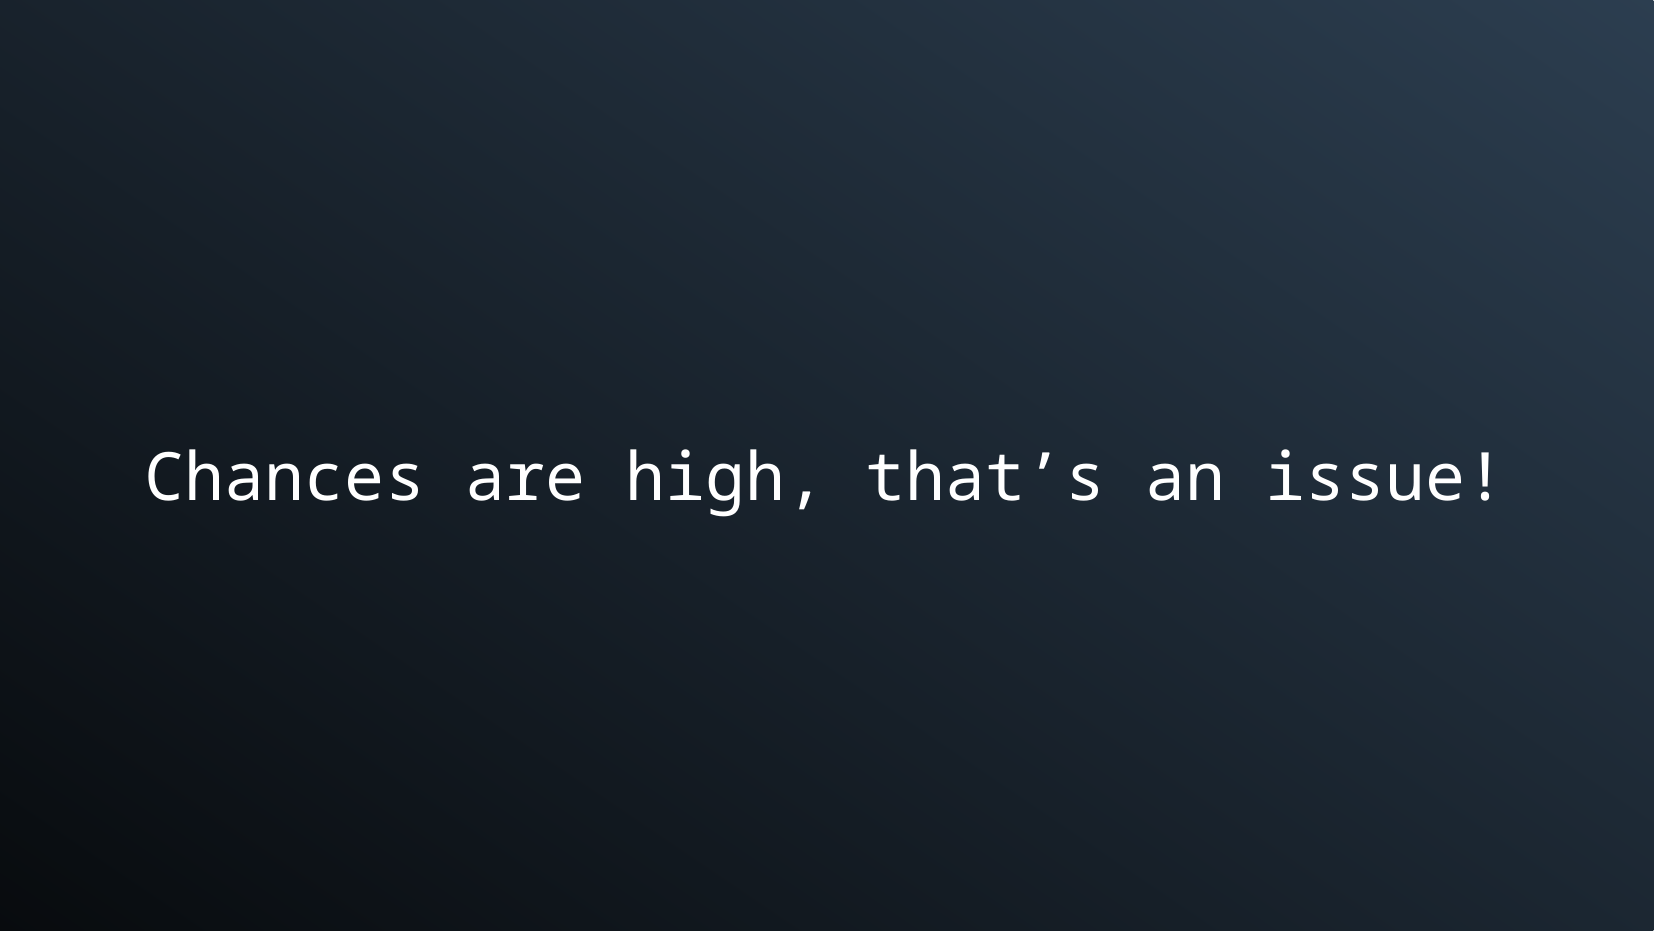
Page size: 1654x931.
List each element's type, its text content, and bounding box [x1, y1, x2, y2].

subtitle Chances are high, that’s an issue! [0, 300, 1651, 650]
